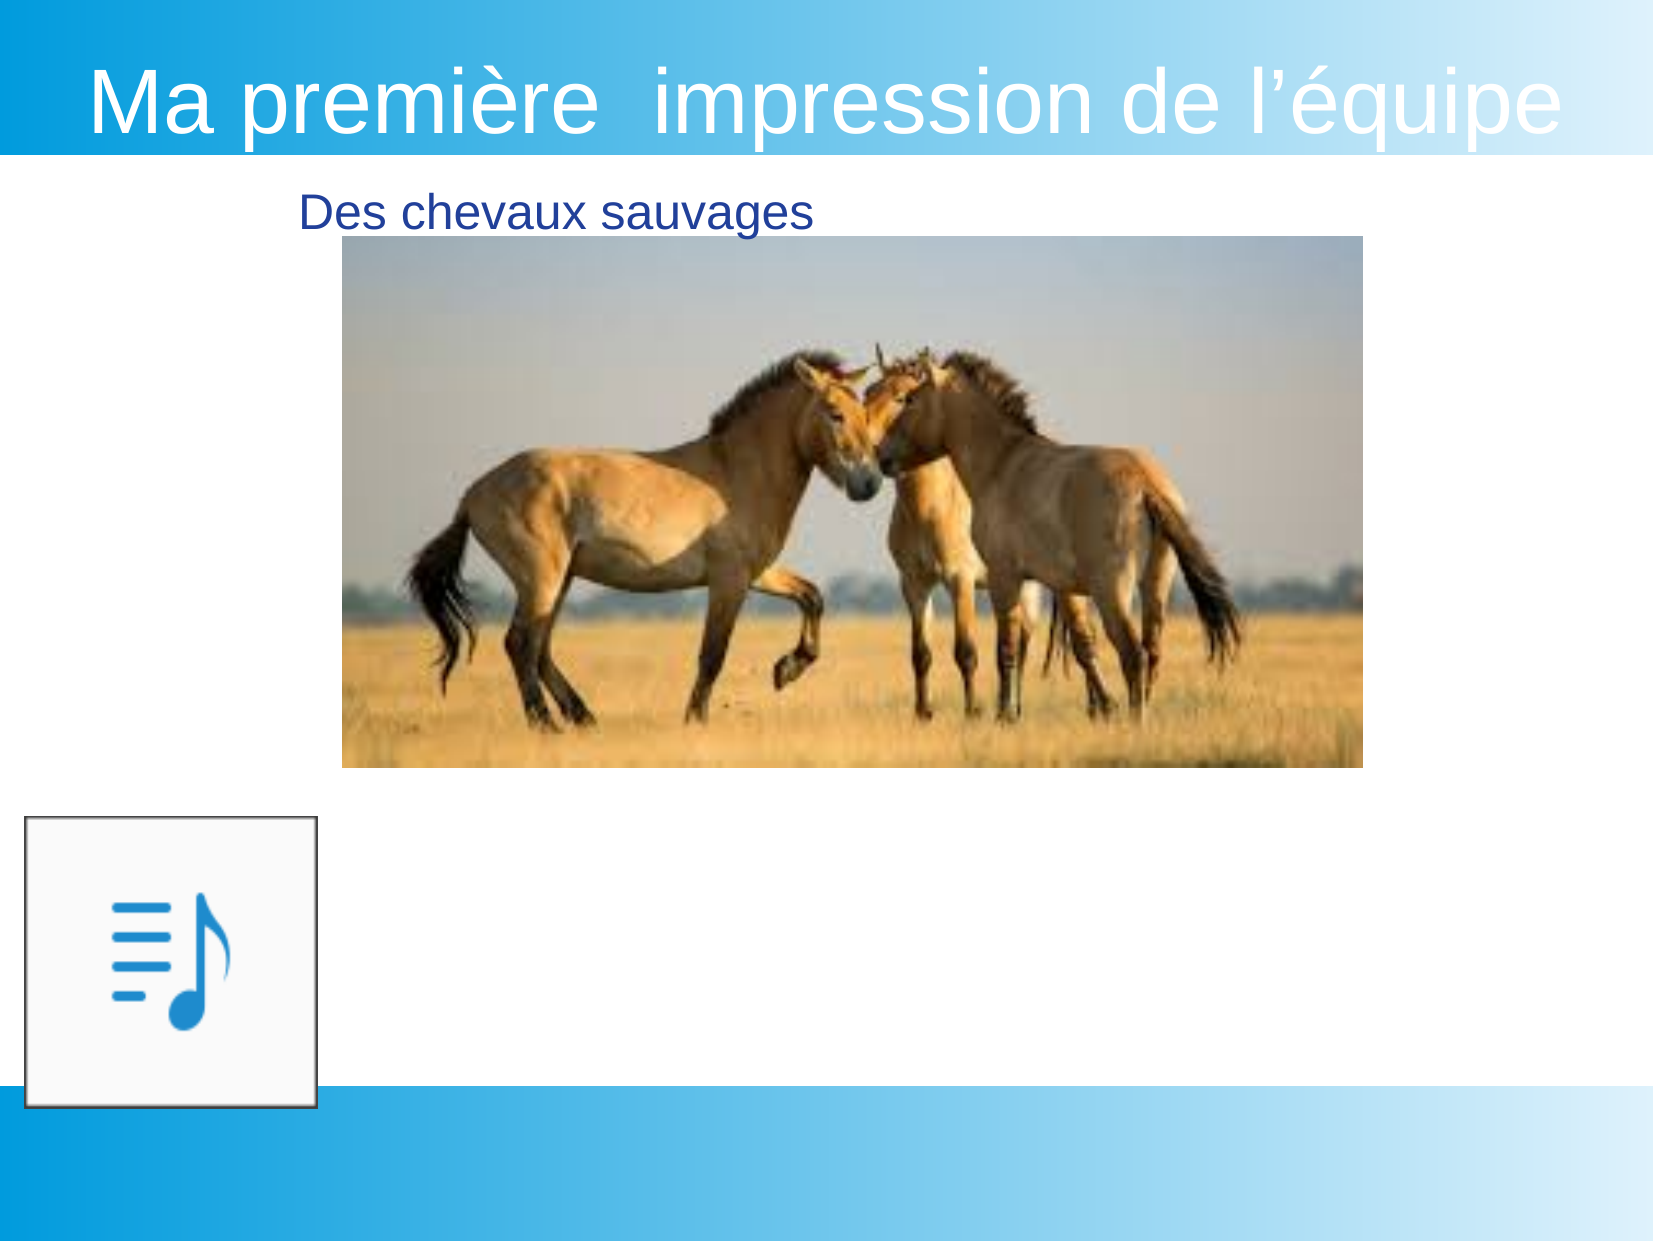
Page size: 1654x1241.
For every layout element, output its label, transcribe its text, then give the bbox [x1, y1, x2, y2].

text_box Des chevaux sauvages [283, 177, 830, 250]
picture [342, 236, 1363, 768]
text_box [23, 814, 319, 1111]
title Ma première impression de l’équipe [82, 49, 1571, 155]
